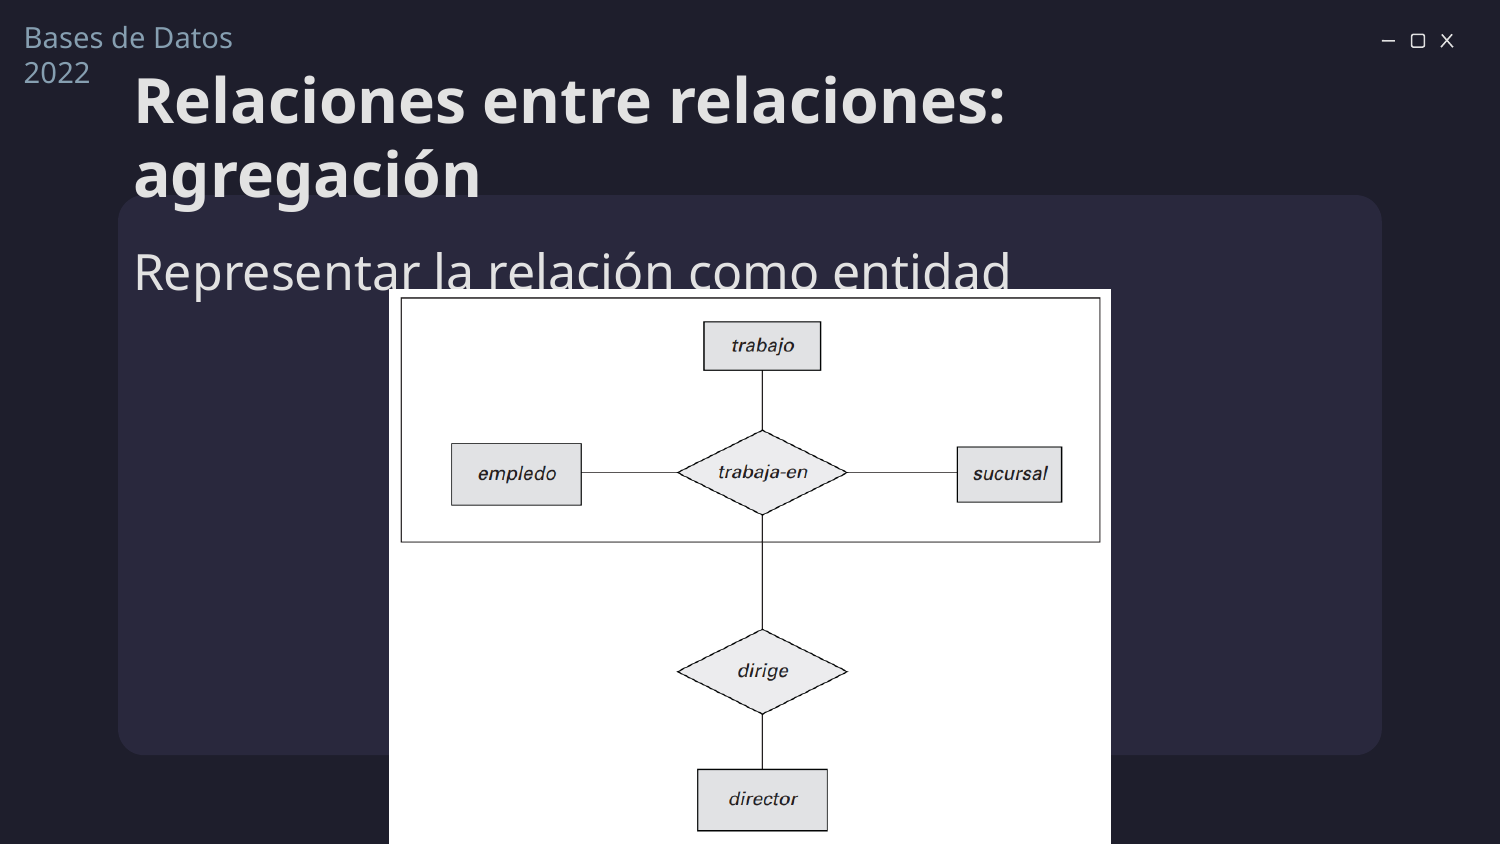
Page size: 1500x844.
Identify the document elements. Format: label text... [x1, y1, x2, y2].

title Relaciones entre relaciones: agregación [118, 88, 1382, 183]
picture [389, 289, 1111, 844]
list Representar la relación como entidad [118, 195, 1382, 750]
